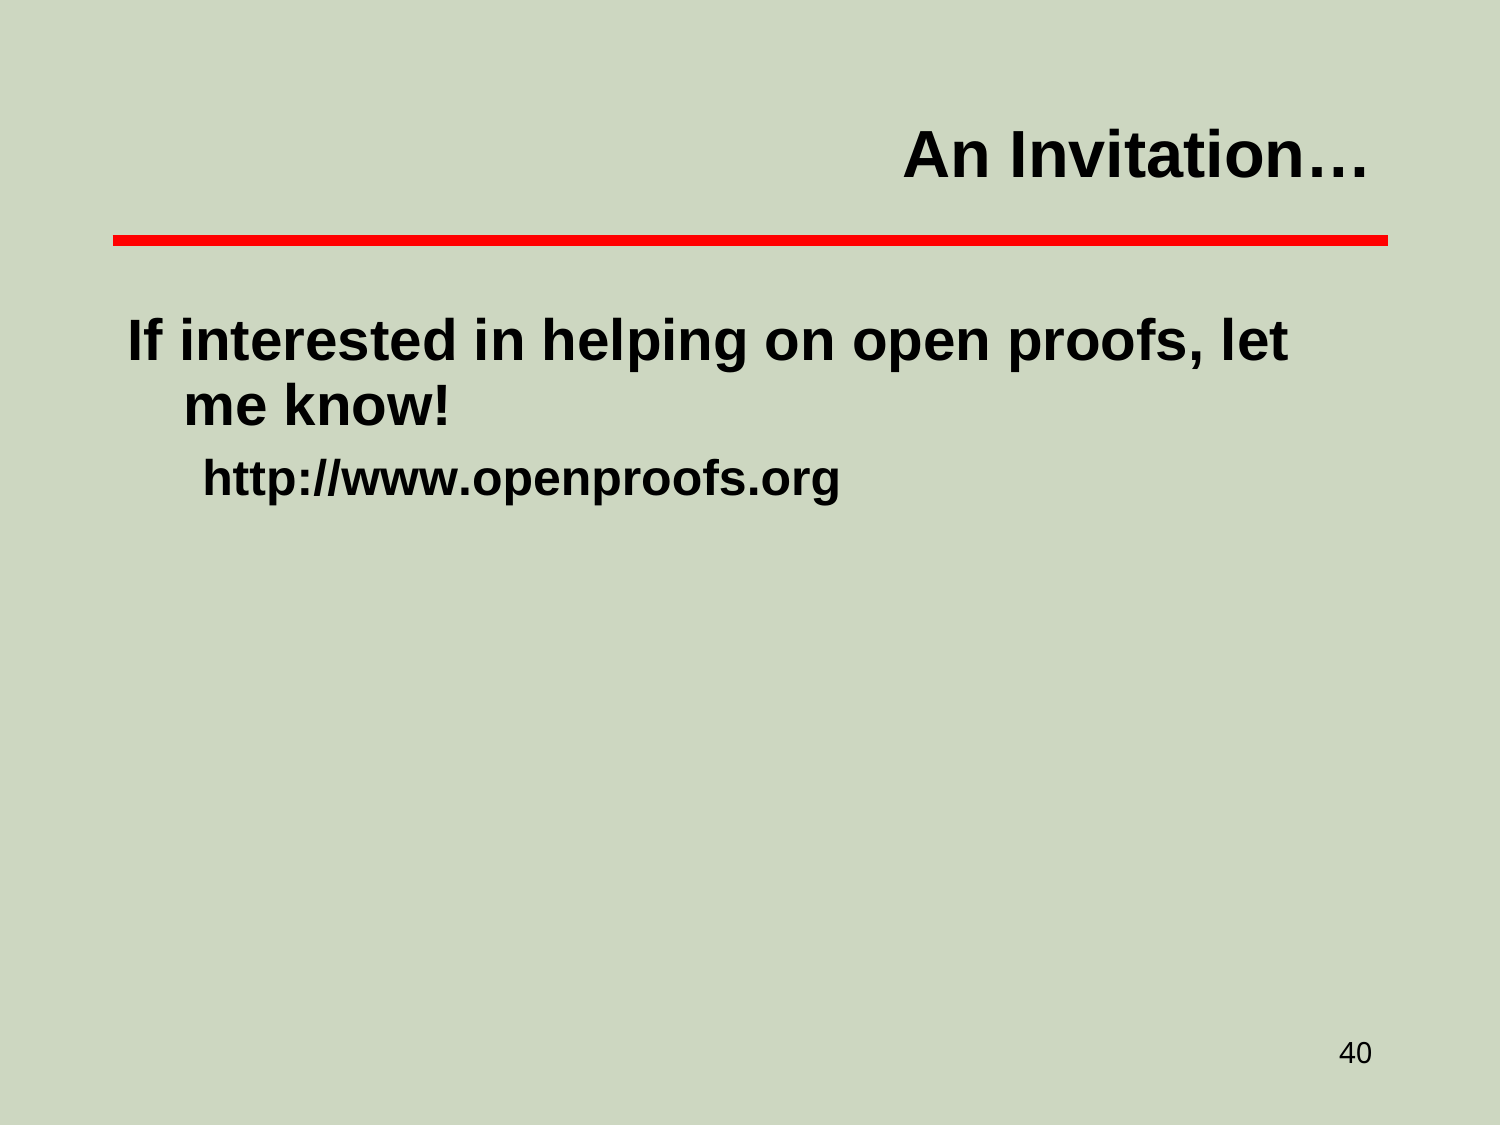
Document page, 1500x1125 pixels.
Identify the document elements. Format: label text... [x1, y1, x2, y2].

title An Invitation… [337, 85, 1388, 224]
list If interested in helping on open proofs, let me know! http://www.openproofs.org [112, 299, 1388, 1000]
